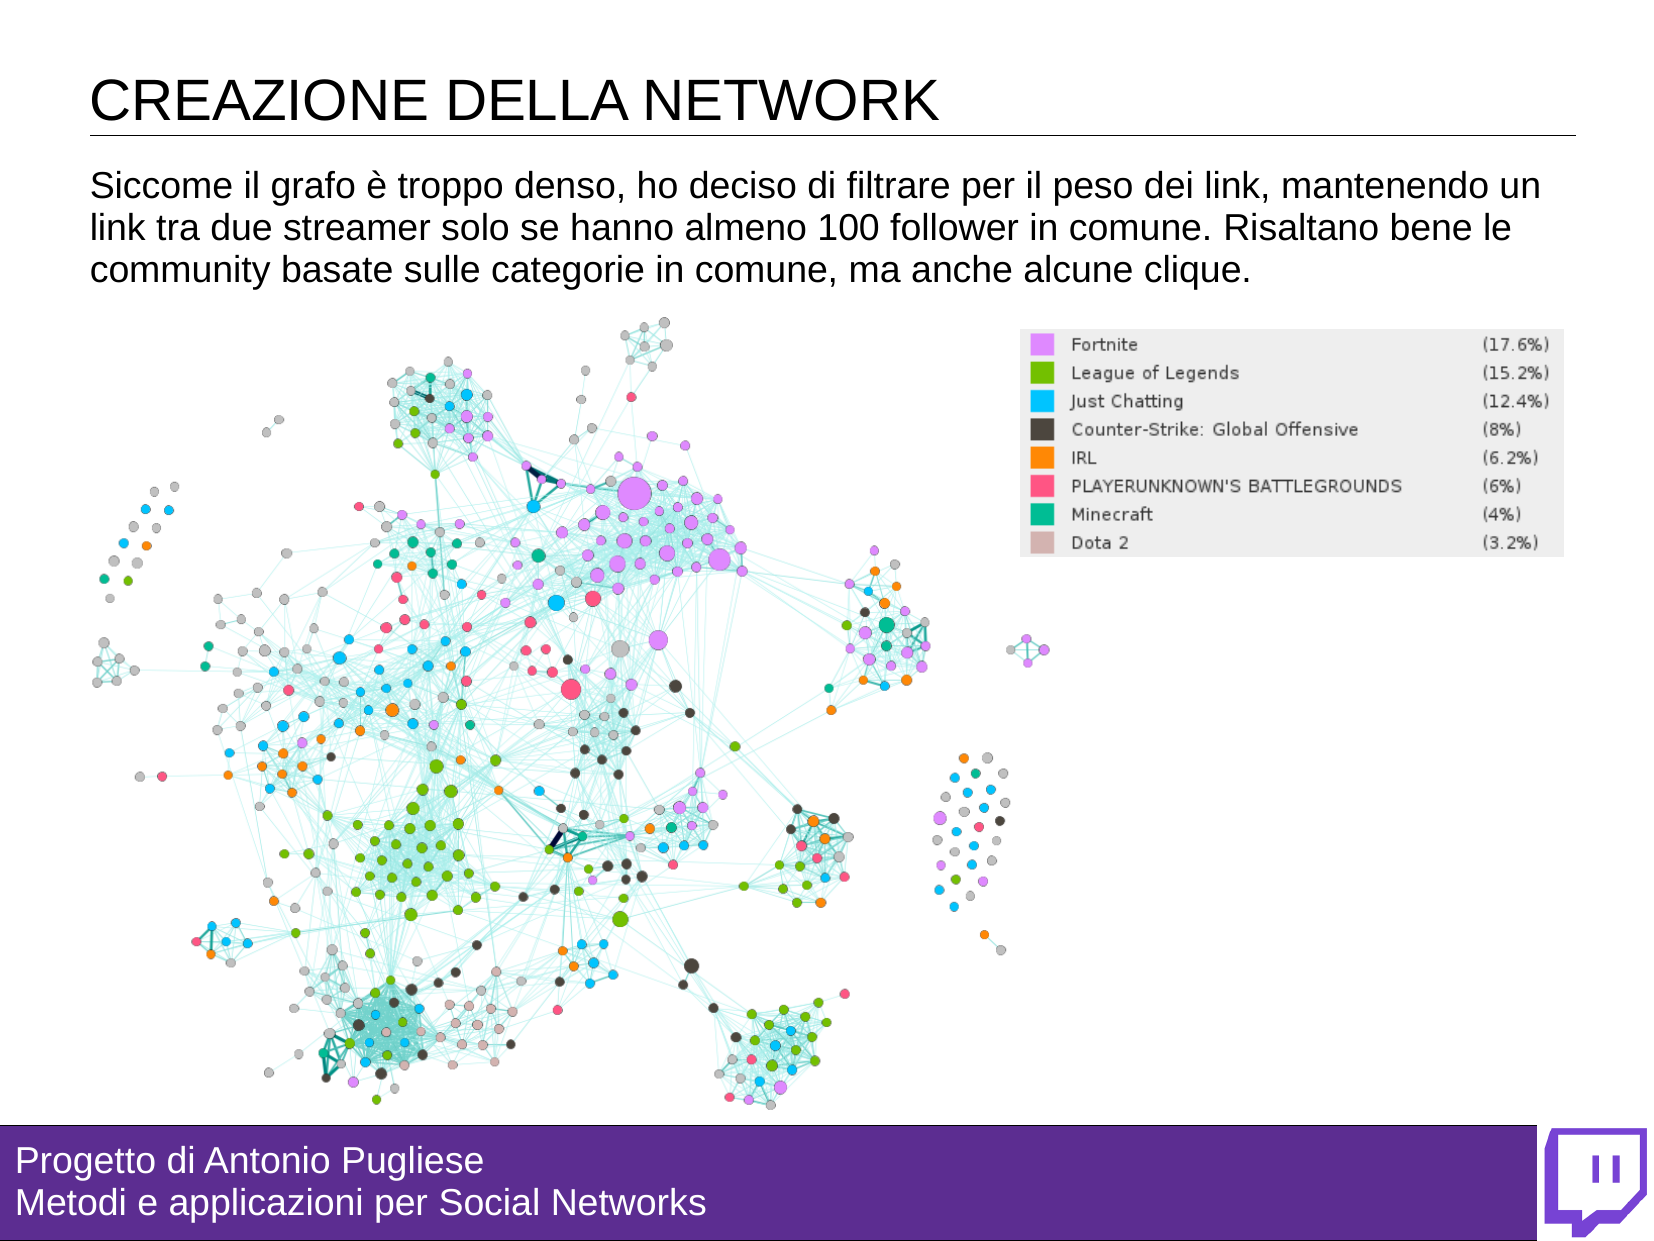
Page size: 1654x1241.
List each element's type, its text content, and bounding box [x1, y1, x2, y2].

text_box Progetto di Antonio Pugliese Metodi e applicazioni per Social Networks [0, 1132, 872, 1232]
picture [1537, 1124, 1653, 1241]
text_box [0, 1125, 1537, 1241]
text_box Siccome il grafo è troppo denso, ho deciso di filtrare per il peso dei link, mantenendo un link tra due streamer solo se hanno almeno 100 follower in comune. Risaltano bene le community basate sulle categorie in comune, ma anche alcune clique. [75, 156, 1576, 361]
text_box CREAZIONE DELLA NETWORK [75, 60, 1576, 156]
picture [91, 314, 1564, 1115]
